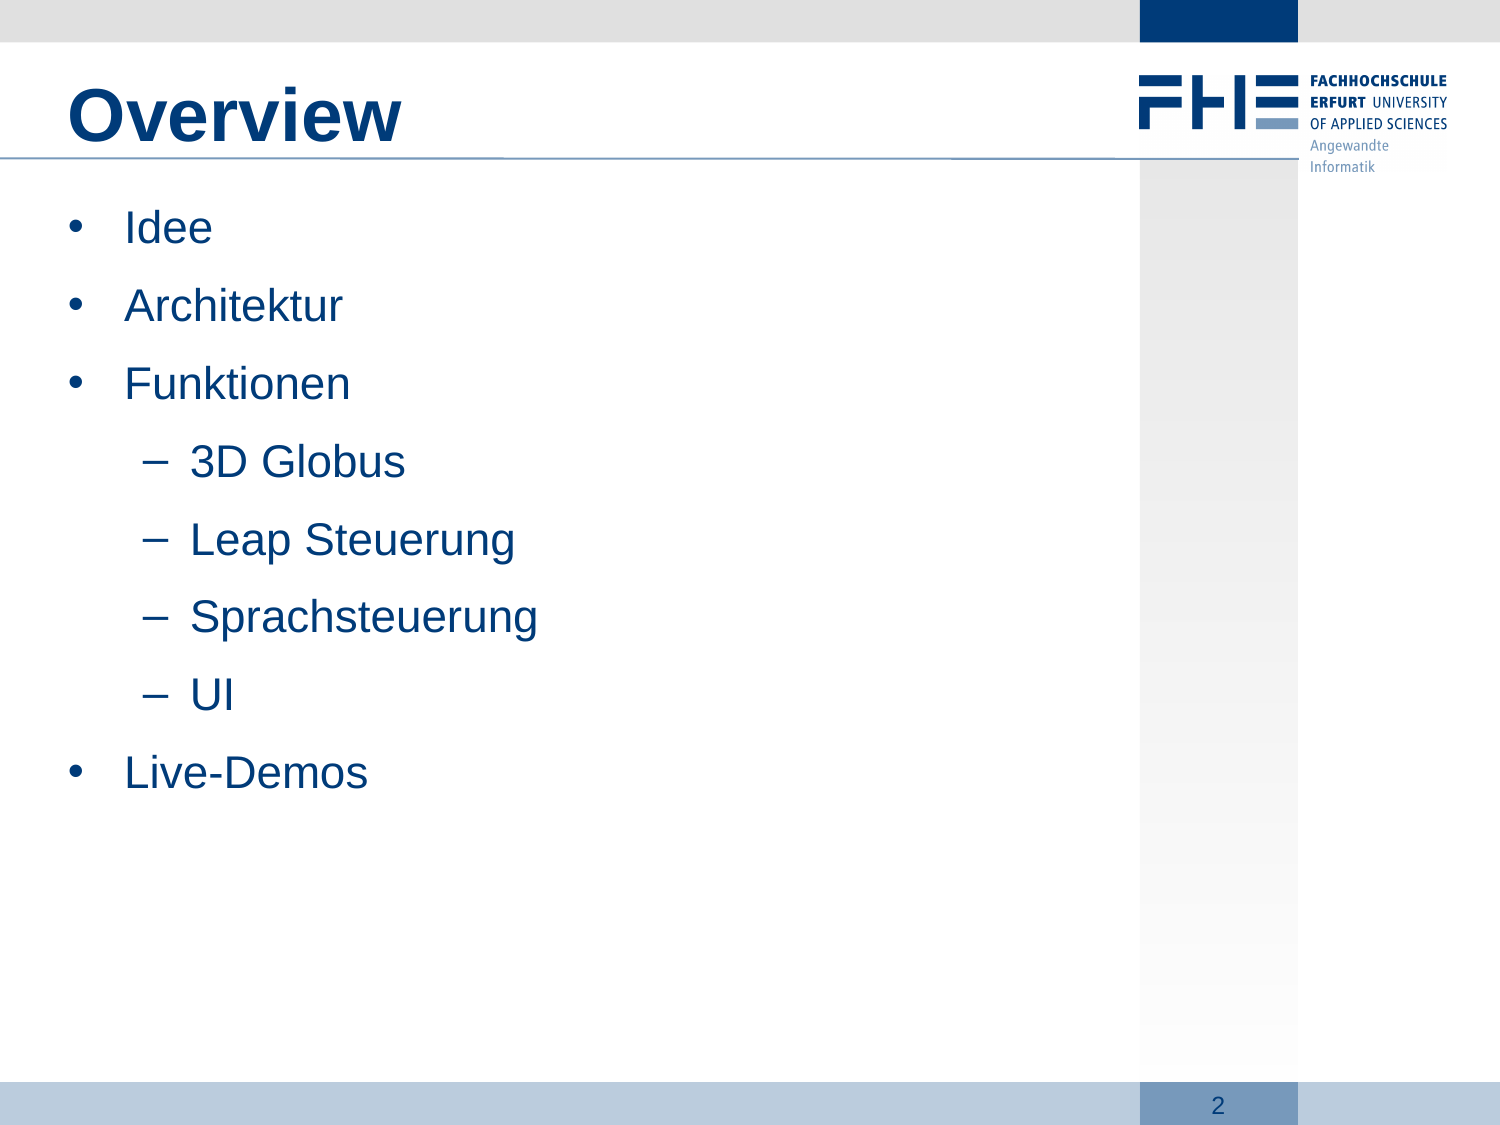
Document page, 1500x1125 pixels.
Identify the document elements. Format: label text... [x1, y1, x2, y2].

title Overview [53, 58, 1140, 142]
list Idee Architektur Funktionen 3D Globus Leap Steuerung Sprachsteuerung UI Live-Demos [53, 190, 1500, 1100]
picture [1139, 75, 1447, 172]
